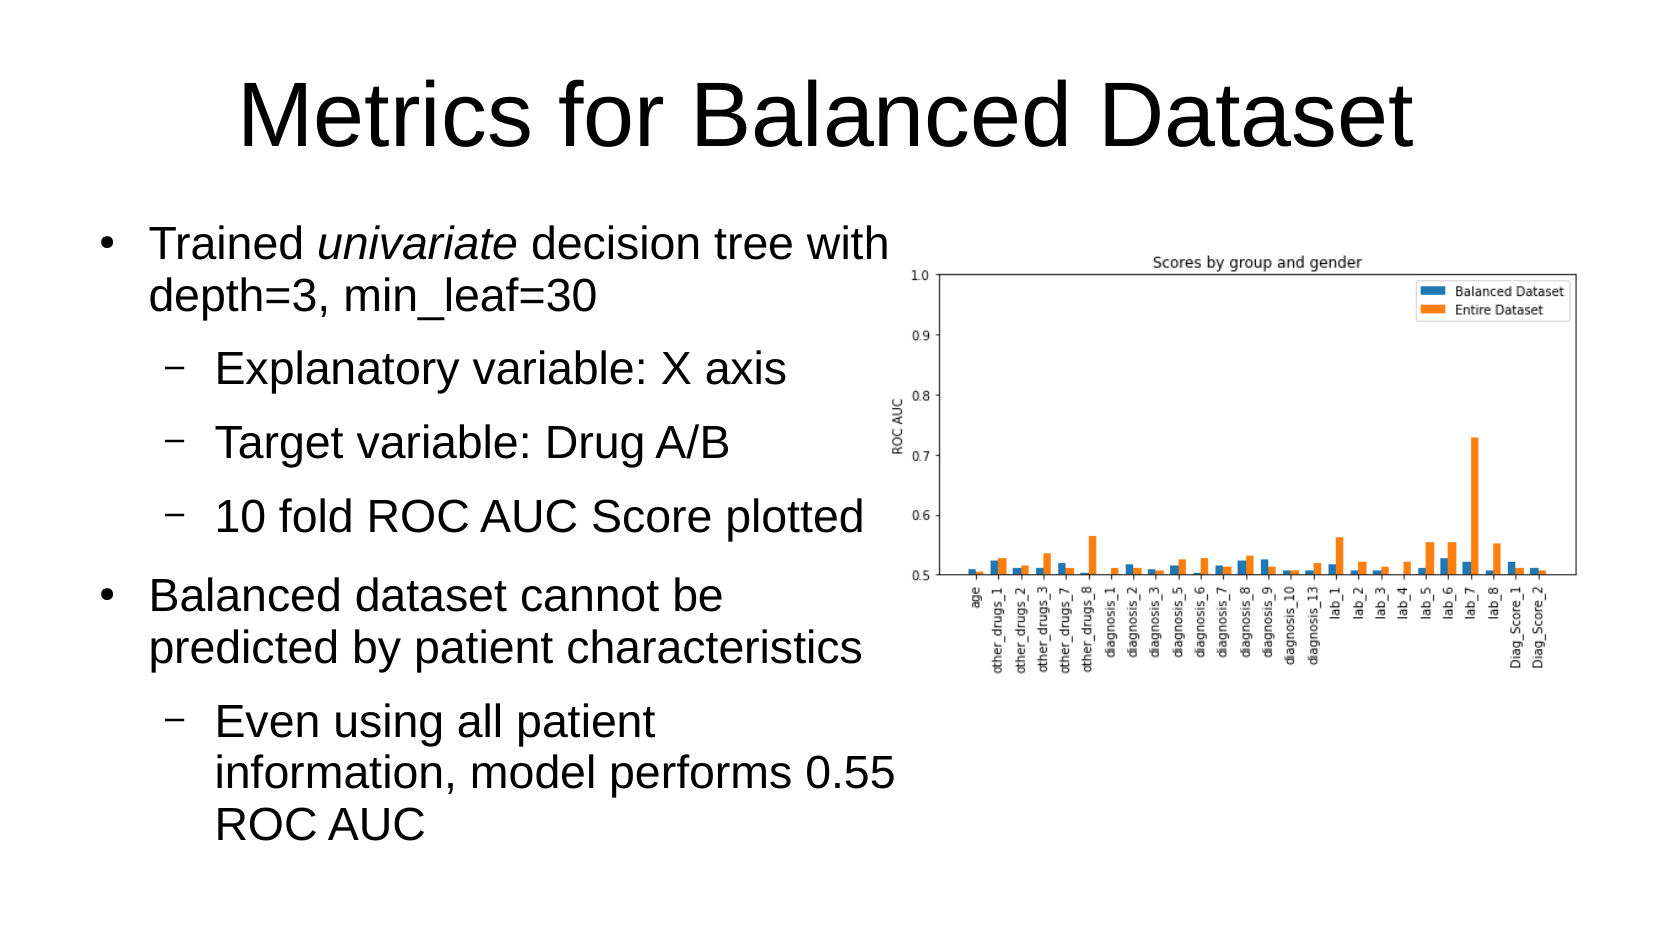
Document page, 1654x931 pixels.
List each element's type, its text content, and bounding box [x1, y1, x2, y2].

list Trained univariate decision tree with depth=3, min_leaf=30 Explanatory variable: X axis Target variable: Drug A/B 10 fold ROC AUC Score plotted Balanced dataset cannot be predicted by patient characteristics Even using all patient information, model performs 0.55 ROC AUC [82, 217, 910, 851]
picture [910, 247, 1583, 680]
title Metrics for Balanced Dataset [82, 37, 1571, 193]
